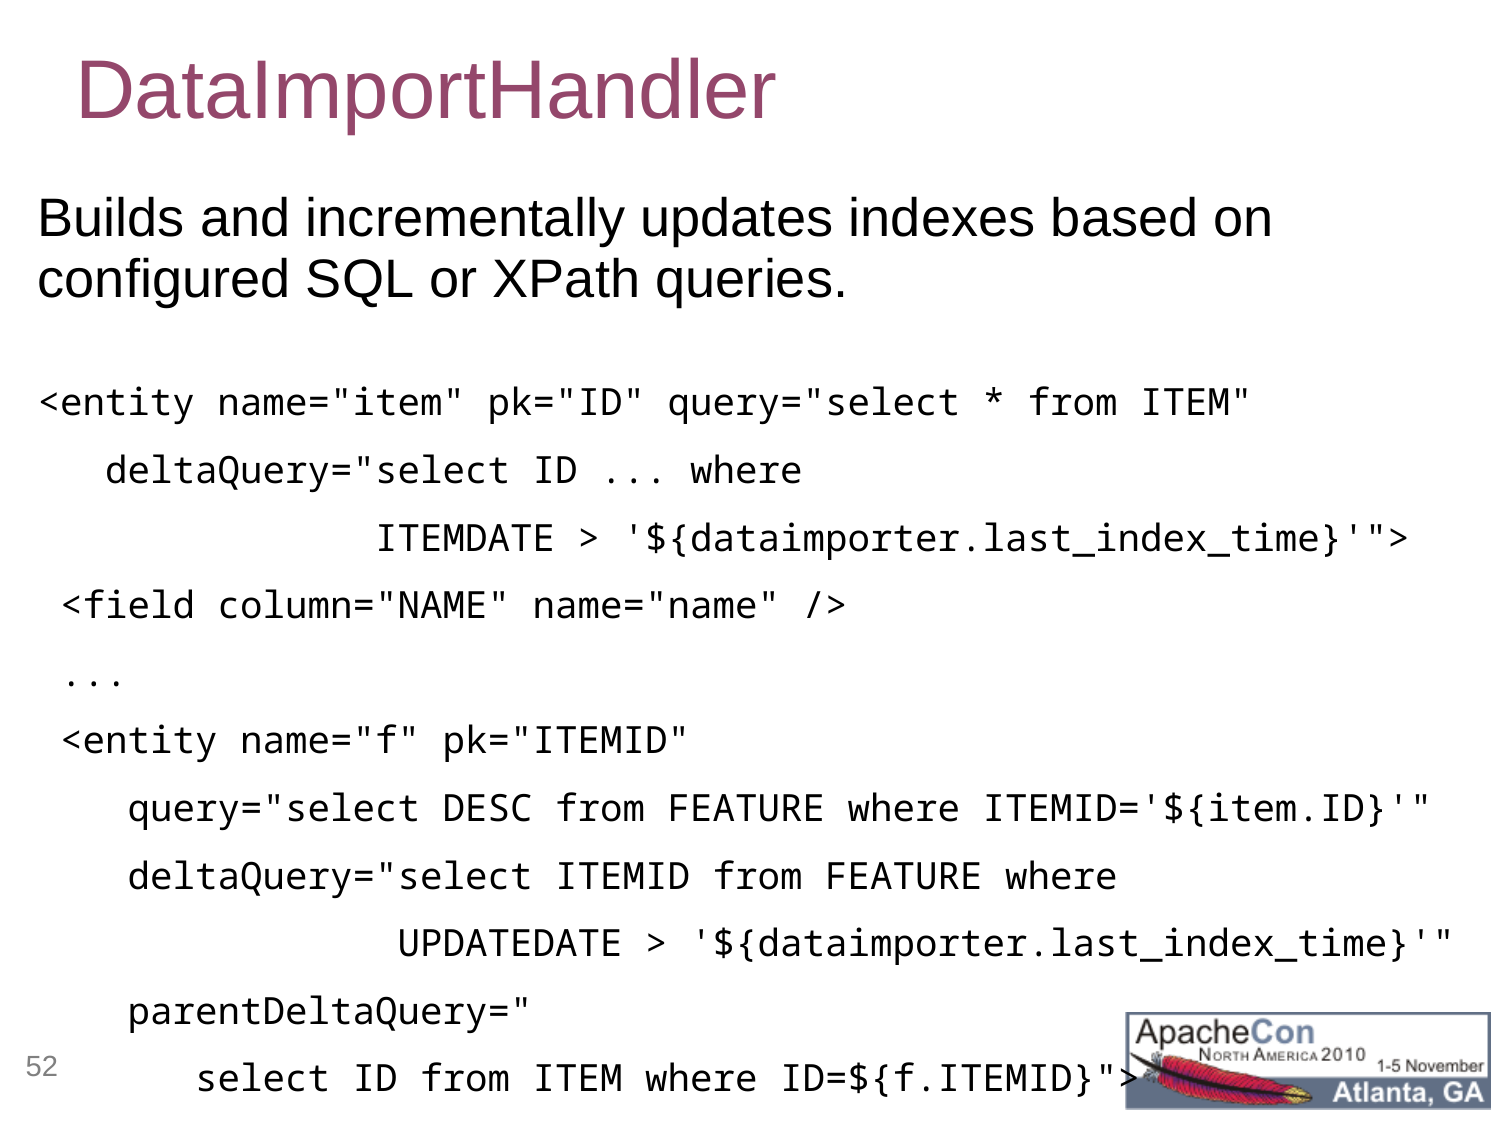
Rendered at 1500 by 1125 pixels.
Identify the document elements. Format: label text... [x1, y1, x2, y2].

picture [1463, 1012, 1491, 1110]
title DataImportHandler [75, 0, 1425, 181]
list Builds and incrementally updates indexes based on configured SQL or XPath queries. <entity name="item" pk="ID" query="select * from ITEM" deltaQuery="select ID ... where ITEMDATE > '${dataimporter.last_index_time}'"> <field column="NAME" name="name" /> ... <entity name="f" pk="ITEMID" query="select DESC from FEATURE where ITEMID='${item.ID}'" deltaQuery="select ITEMID from FEATURE where UPDATEDATE > '${dataimporter.last_index_time}'" parentDeltaQuery=" select ID from ITEM where ID=${f.ITEMID}"> <field name="features" column="DESC" /> ... [37, 187, 1463, 1119]
